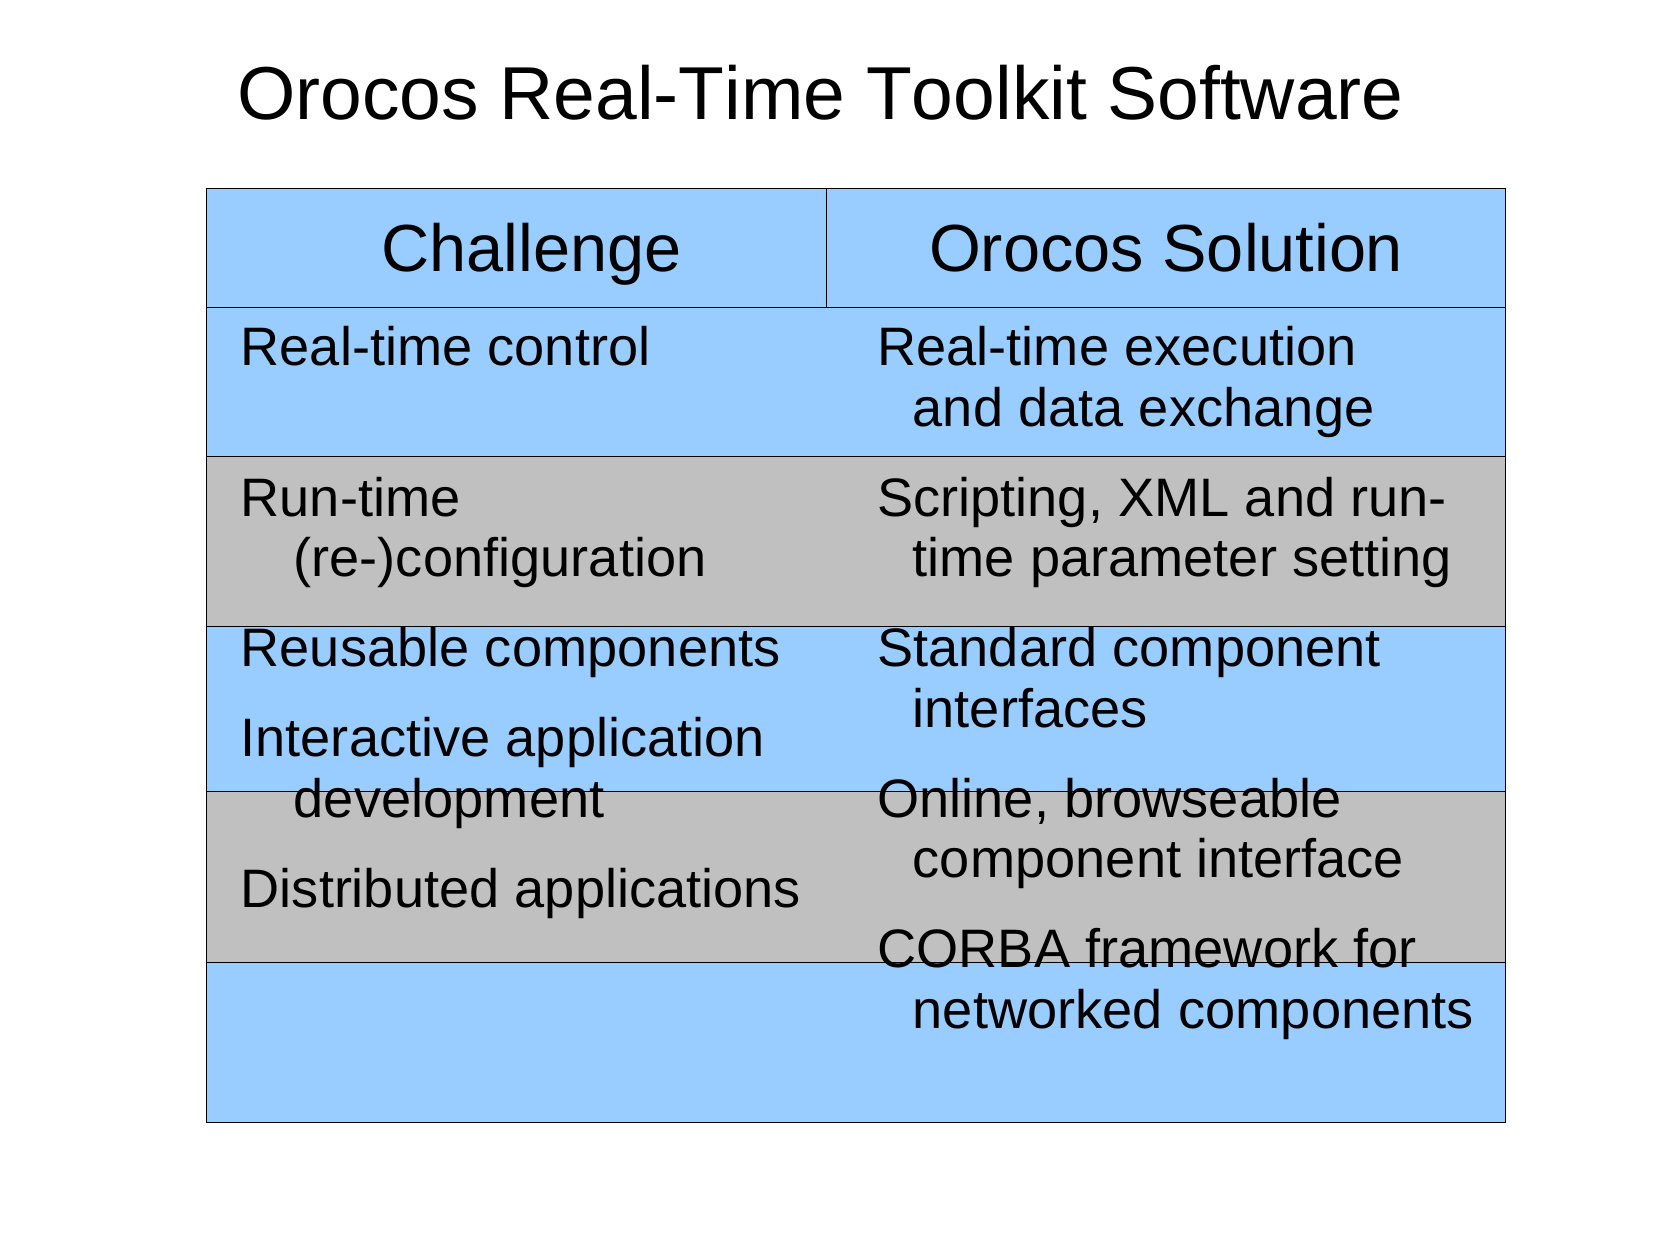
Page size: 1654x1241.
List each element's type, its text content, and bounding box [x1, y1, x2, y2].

text_box Orocos Solution [826, 188, 1506, 308]
list Real-time execution and data exchange Scripting, XML and run- time parameter setting Standard component interfaces Online, browseable component interface CORBA framework for networked components [826, 316, 1506, 1154]
text_box [206, 308, 1506, 1123]
list Real-time control Run-time (re-)configuration Reusable components Interactive application development Distributed applications [222, 316, 826, 1152]
text_box Challenge [206, 188, 826, 308]
title Orocos Real-Time Toolkit Software [76, 29, 1565, 158]
